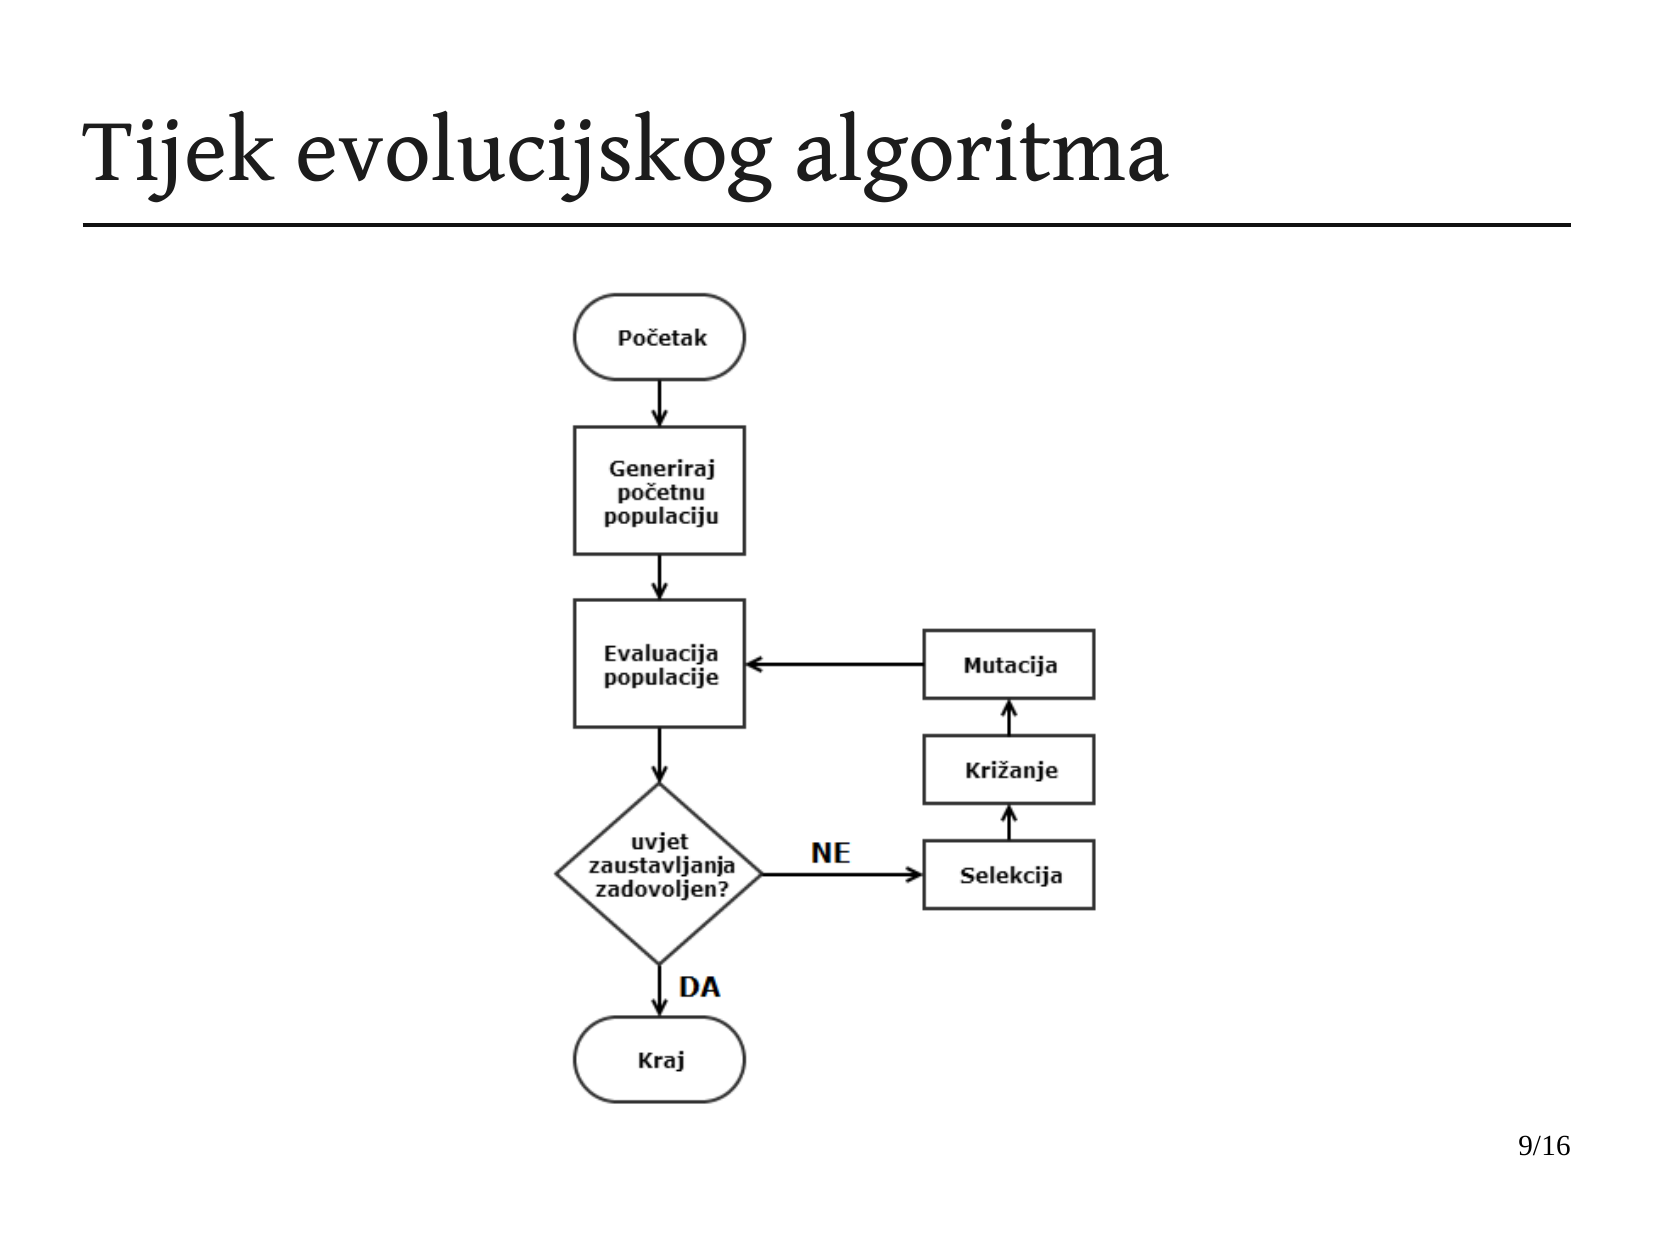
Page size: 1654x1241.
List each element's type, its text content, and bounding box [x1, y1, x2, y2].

title Tijek evolucijskog algoritma [82, 49, 1571, 257]
picture [553, 290, 1101, 1109]
